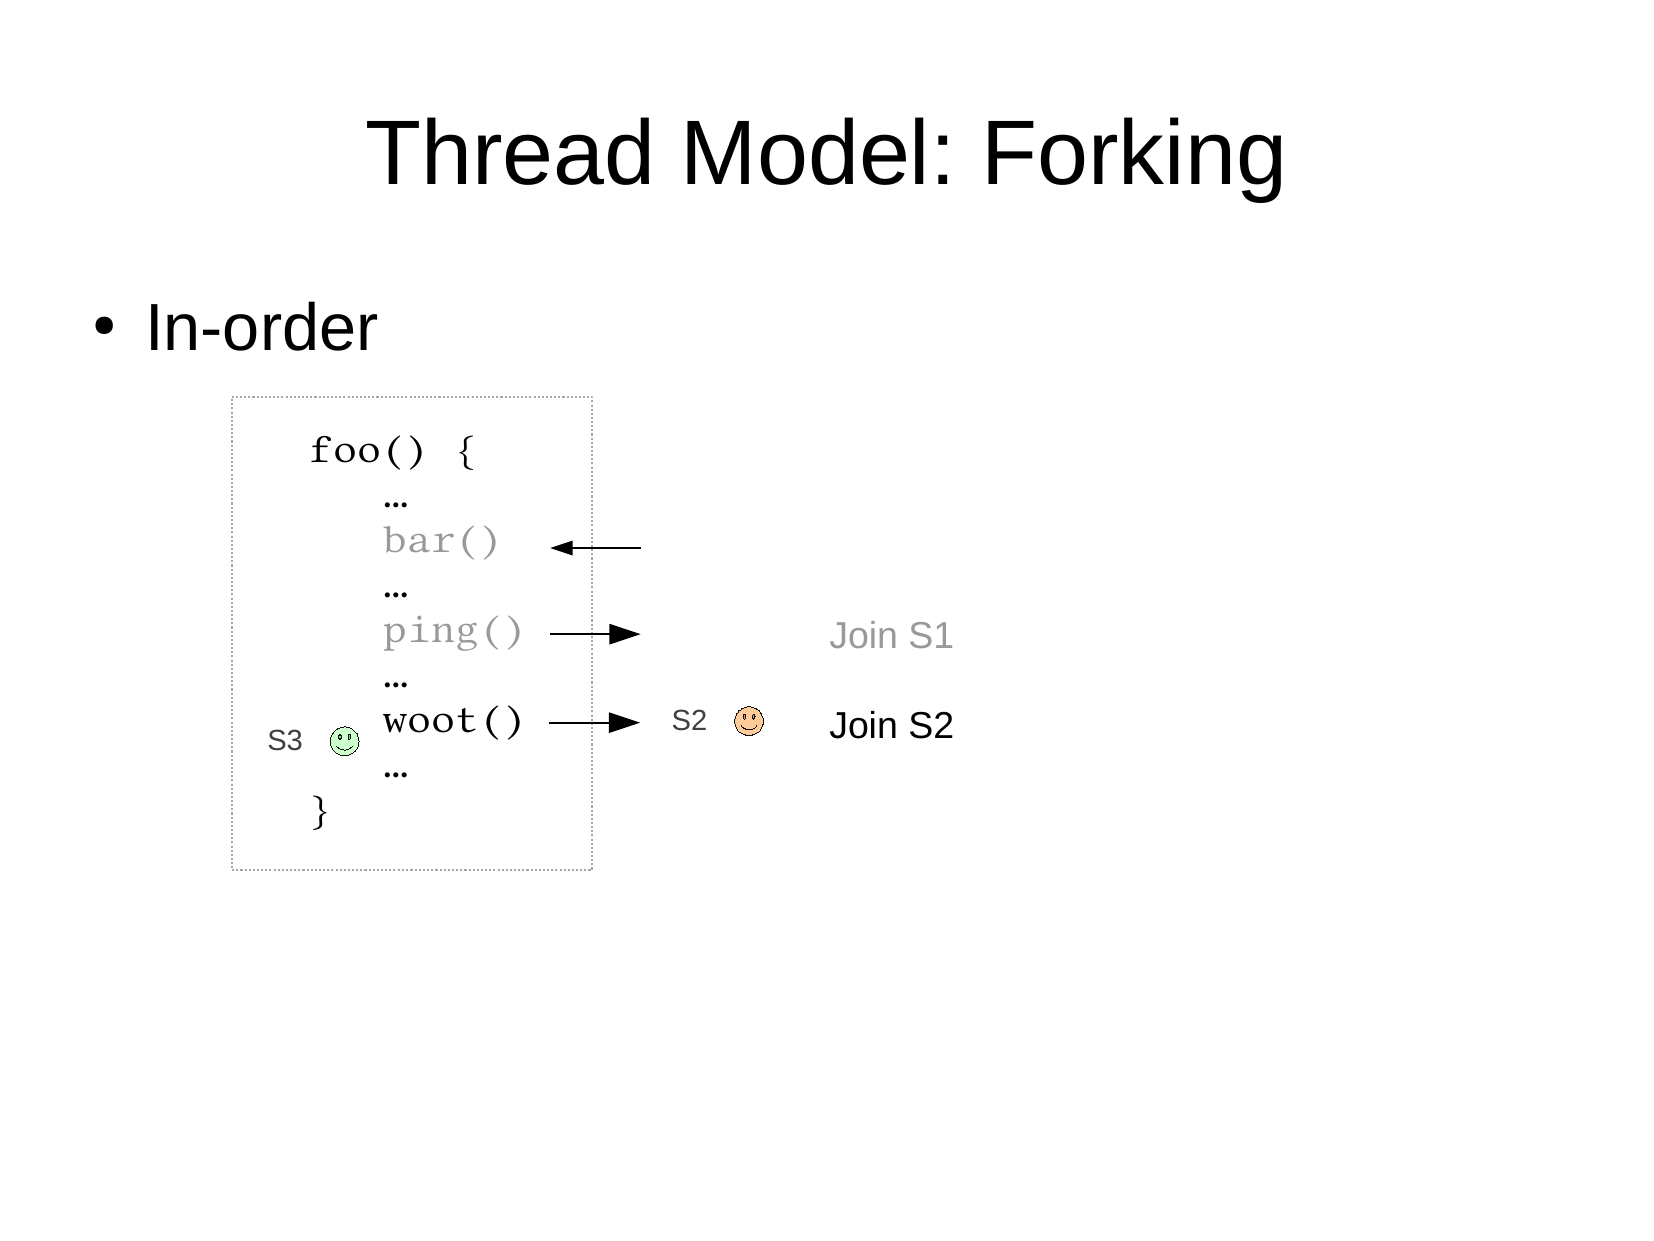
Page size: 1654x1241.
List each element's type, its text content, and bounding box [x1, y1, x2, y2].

text_box Join S1 [814, 606, 1062, 664]
text_box foo() { … bar() … ping() … woot() … } [294, 417, 574, 838]
list In-order [74, 290, 1563, 1010]
text_box S2 [656, 694, 723, 744]
title Thread Model: Forking [82, 49, 1571, 257]
text_box S3 [252, 714, 318, 765]
text_box Join S2 [814, 697, 1062, 755]
text_box [734, 706, 764, 736]
text_box [330, 726, 360, 756]
